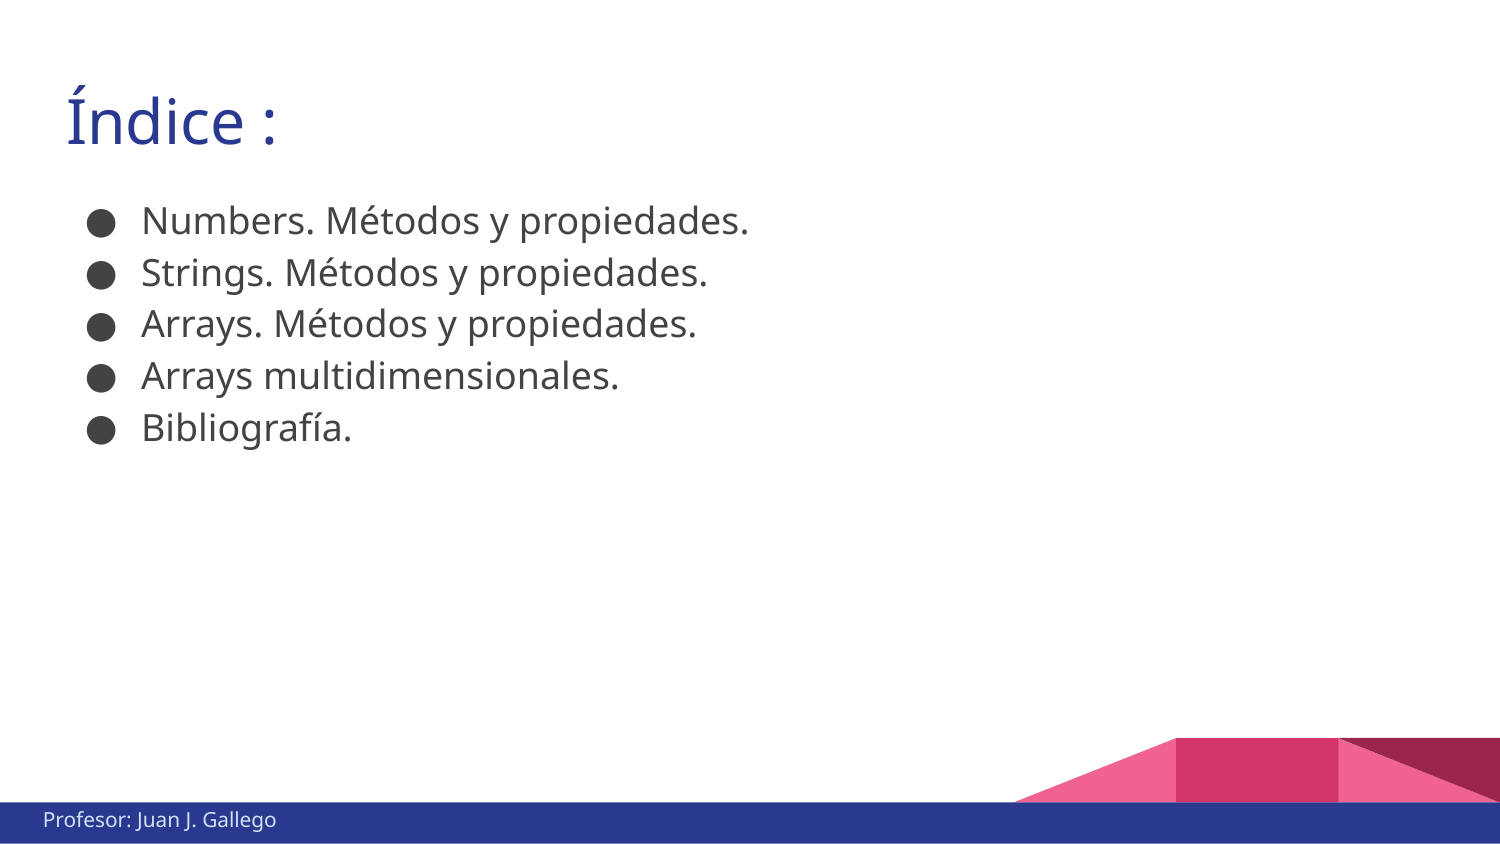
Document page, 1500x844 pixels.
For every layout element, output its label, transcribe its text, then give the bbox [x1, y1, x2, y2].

list Numbers. Métodos y propiedades. Strings. Métodos y propiedades. Arrays. Métodos y propiedades. Arrays multidimensionales. Bibliografía. [51, 174, 1449, 723]
title Índice : [51, 67, 1449, 167]
